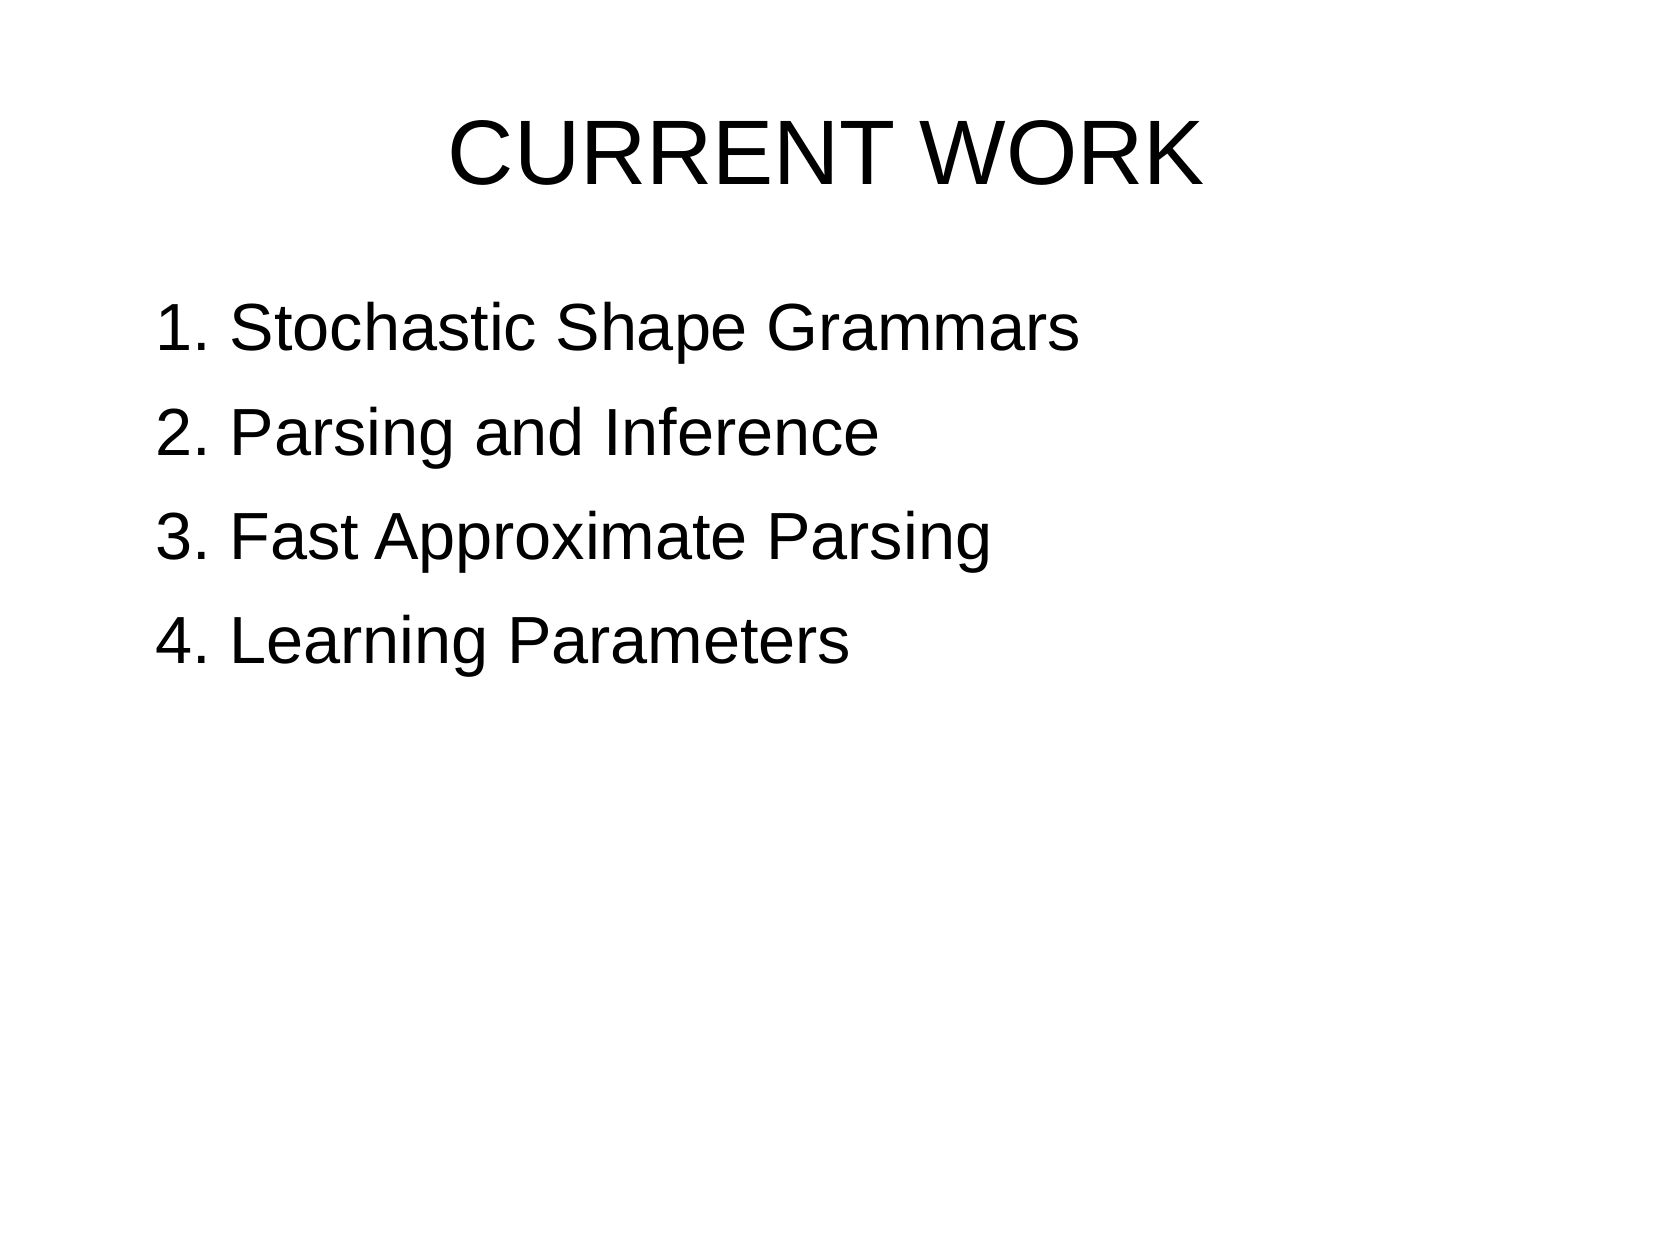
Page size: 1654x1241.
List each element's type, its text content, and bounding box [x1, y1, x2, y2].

title CURRENT WORK [82, 49, 1571, 257]
list 1. Stochastic Shape Grammars 2. Parsing and Inference 3. Fast Approximate Parsing 4. Learning Parameters [82, 290, 1571, 1109]
